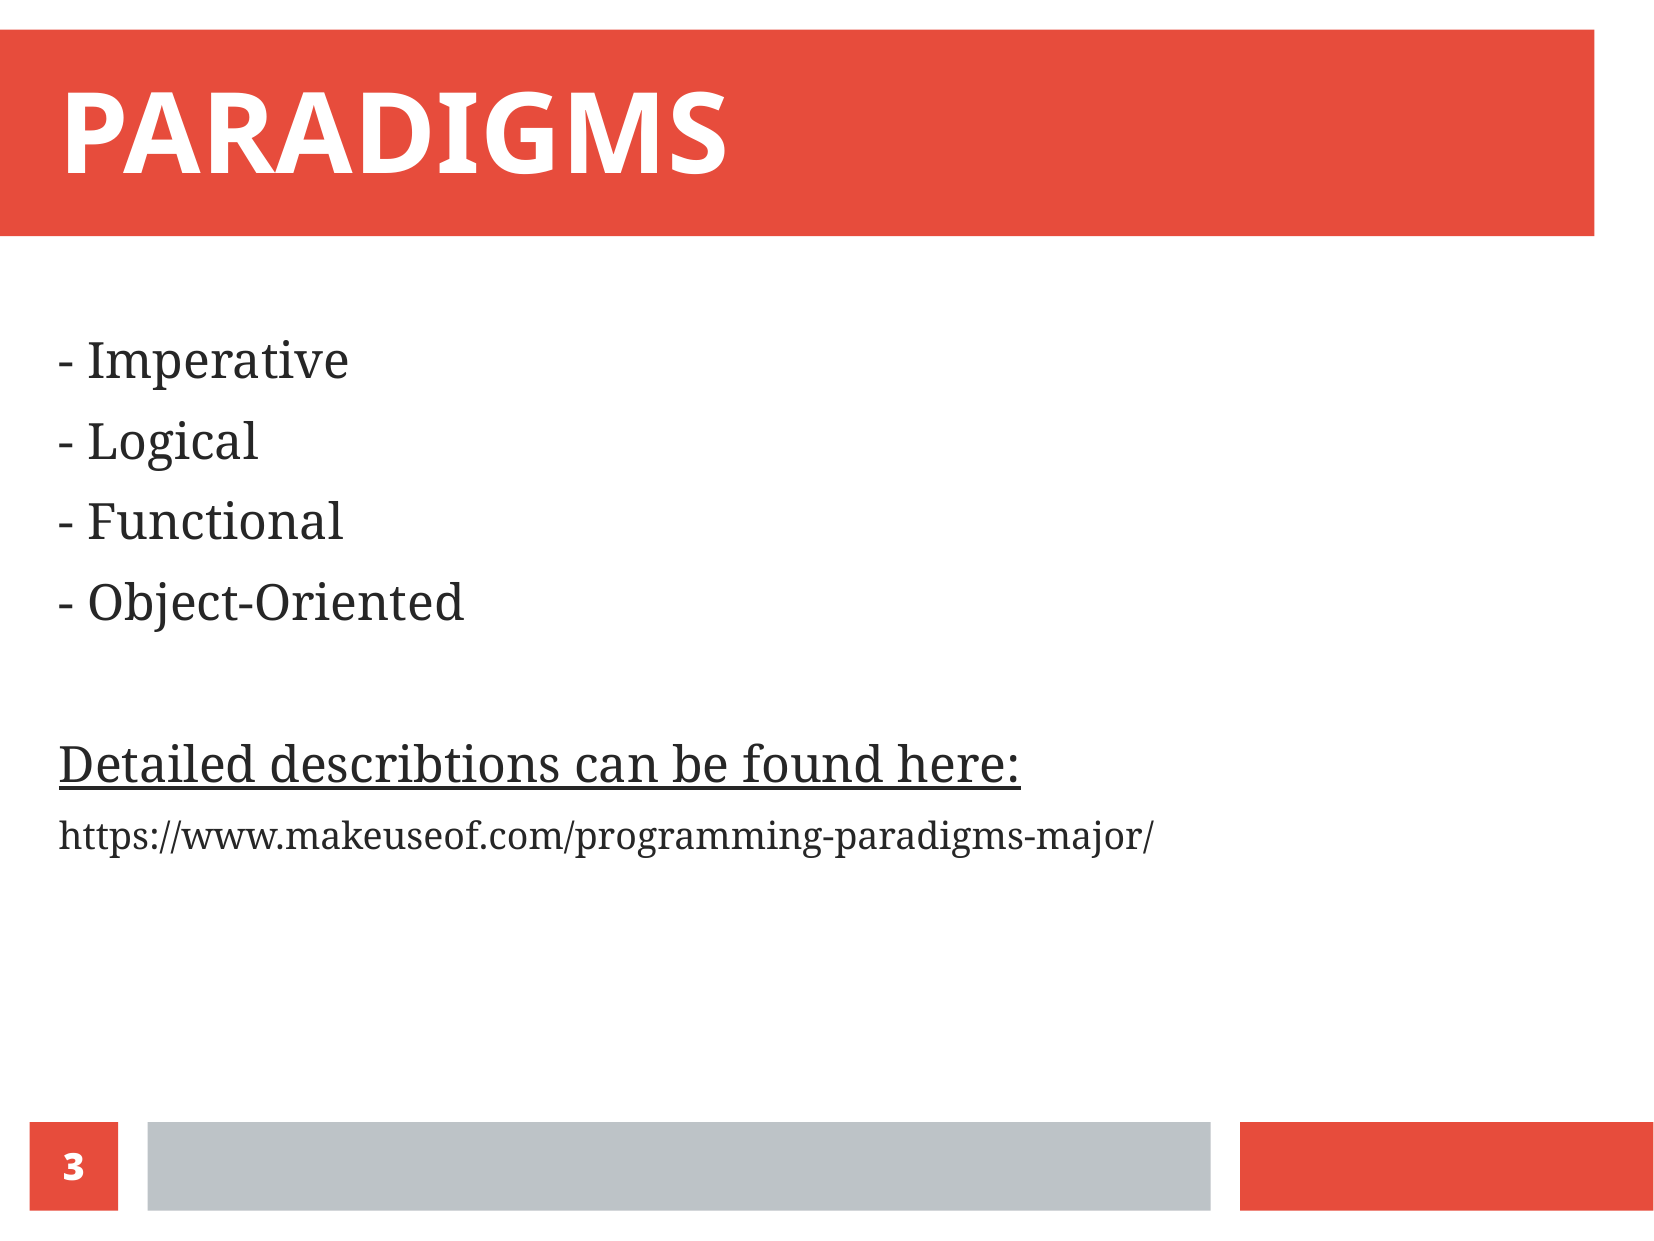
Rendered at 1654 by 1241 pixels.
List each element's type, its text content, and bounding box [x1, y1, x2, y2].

list - Imperative - Logical - Functional - Object-Oriented Detailed describtions can be found here: https://www.makeuseof.com/programming-paradigms-major/ [59, 324, 1565, 1093]
title PROGRAMMING PARADIGMS [59, 59, 1595, 207]
